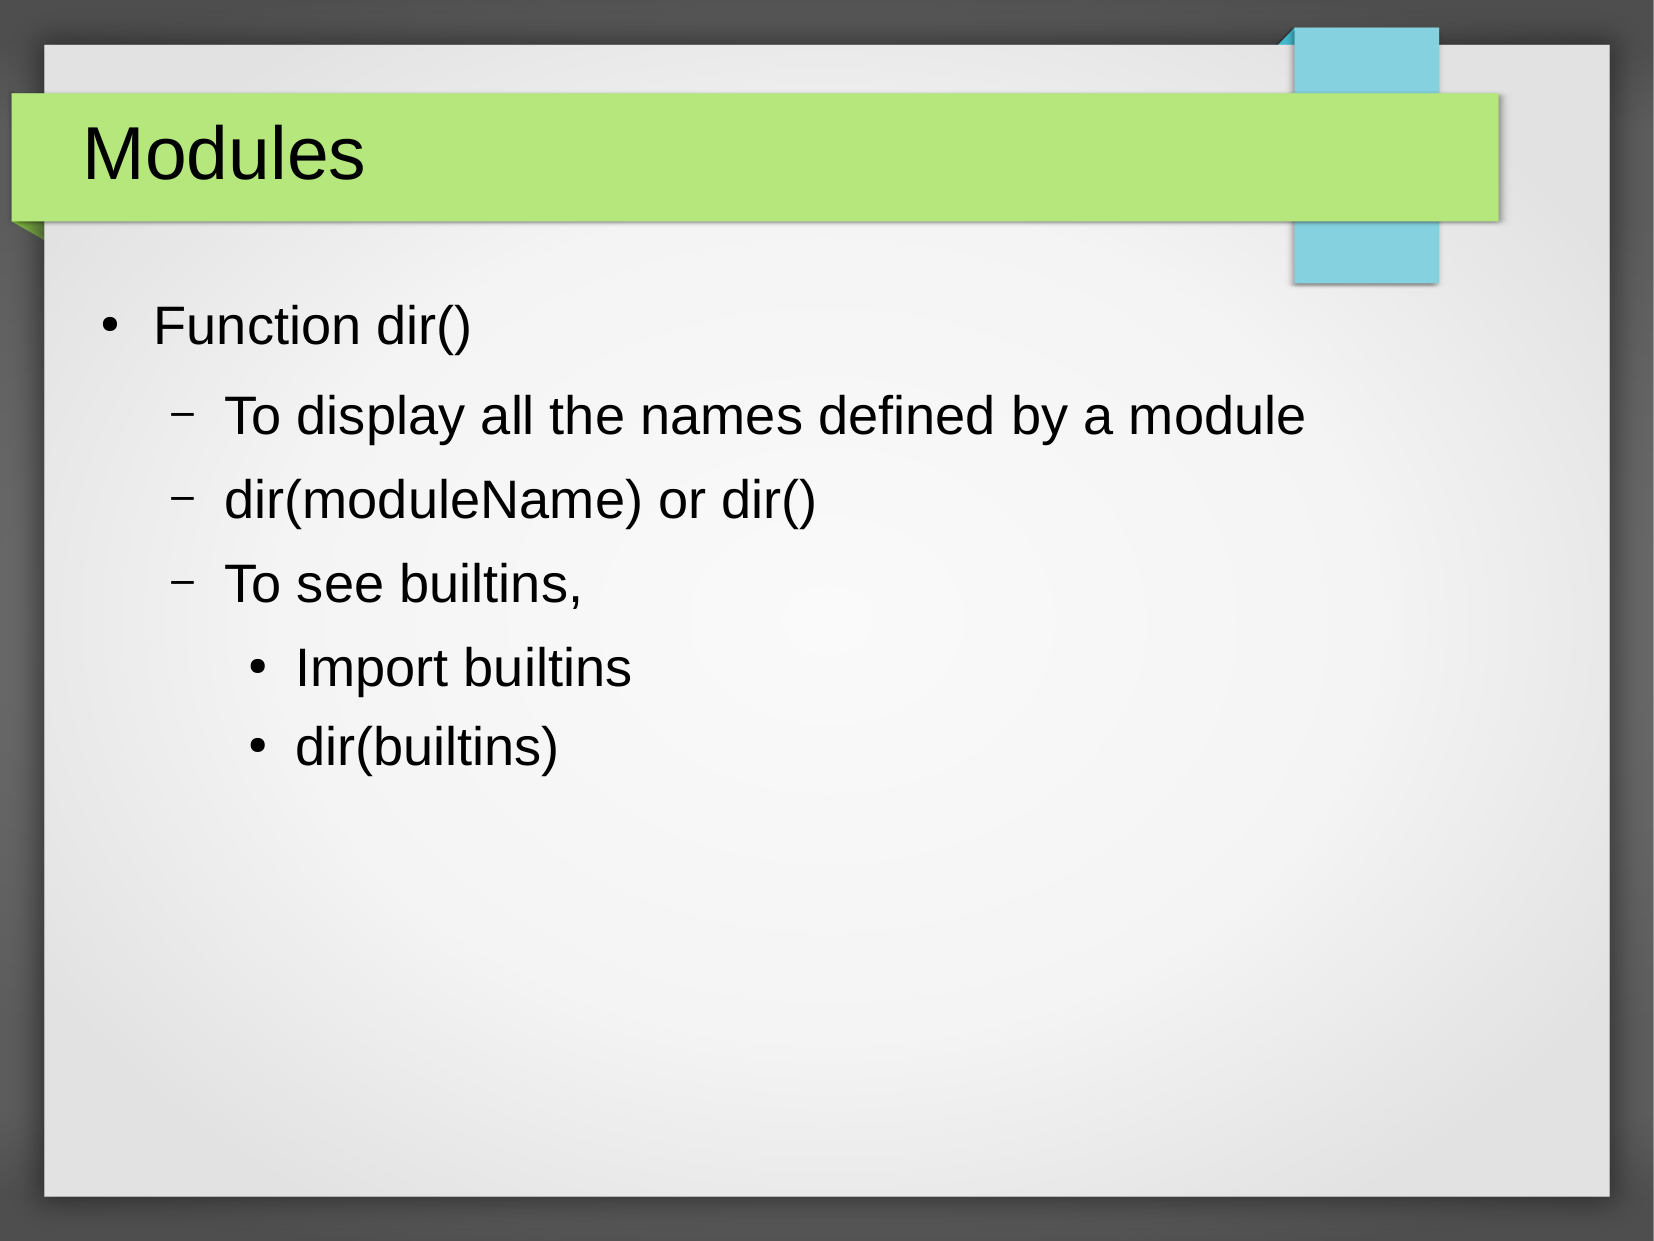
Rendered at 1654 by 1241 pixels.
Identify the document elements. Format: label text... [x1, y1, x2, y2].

list Function dir() To display all the names defined by a module dir(moduleName) or dir() To see builtins, Import builtins dir(builtins) [82, 295, 1571, 1015]
title Modules [82, 94, 1264, 213]
picture [0, 0, 1654, 1241]
